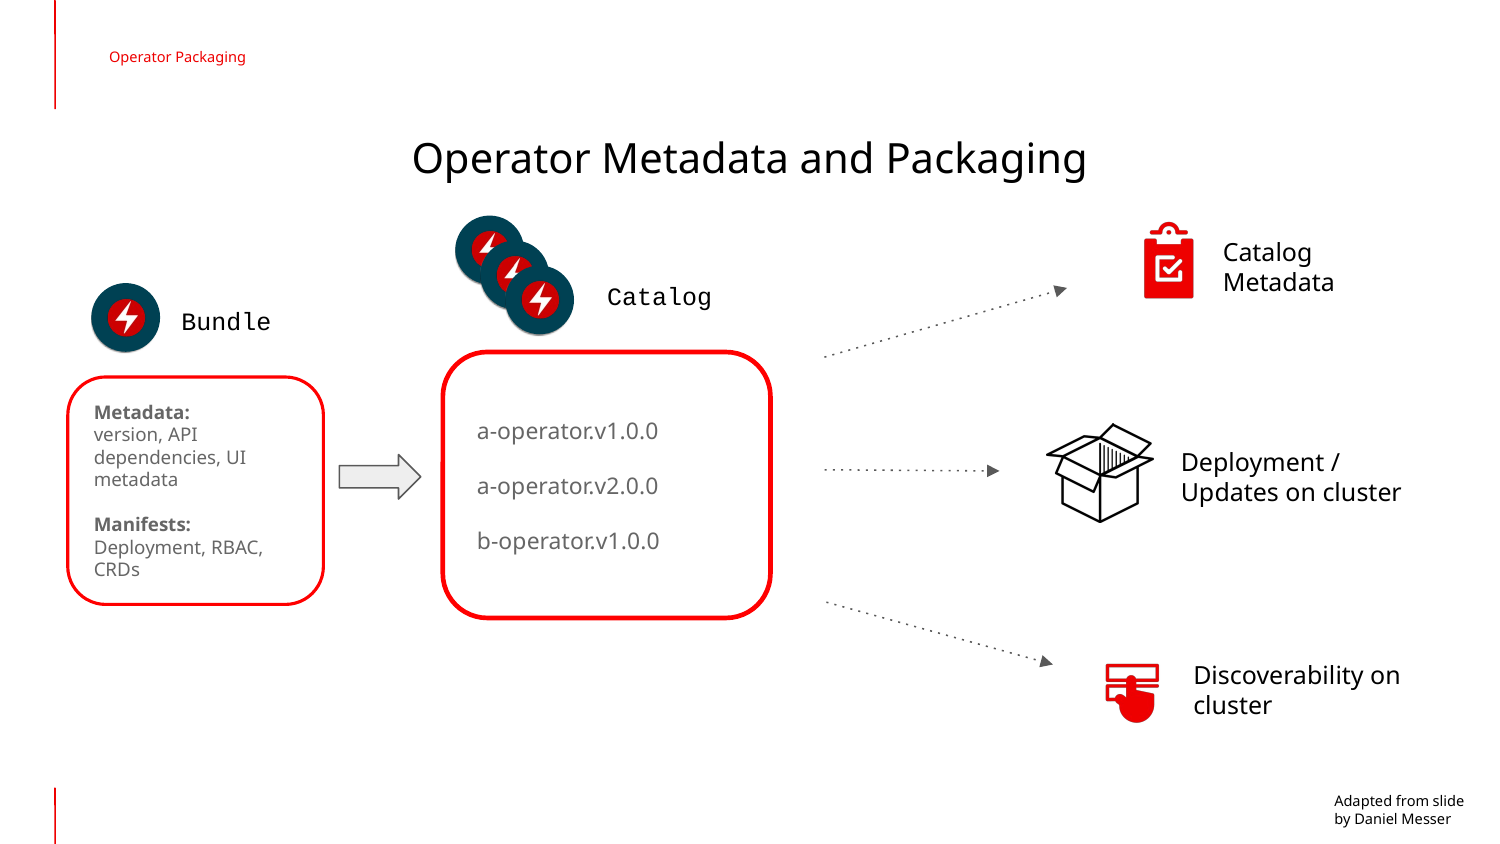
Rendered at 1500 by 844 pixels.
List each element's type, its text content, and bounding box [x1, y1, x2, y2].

text_box [455, 215, 575, 335]
picture [522, 281, 559, 318]
text_box Deployment / Updates on cluster [1165, 431, 1422, 514]
text_box Bundle [163, 287, 299, 348]
text_box [339, 454, 421, 500]
picture [472, 231, 506, 265]
text_box [91, 283, 161, 352]
title Operator Metadata and Packaging [215, 116, 1285, 236]
text_box Discoverability on cluster [1178, 644, 1434, 726]
text_box Adapted from slide by Daniel Messer [1319, 777, 1500, 814]
picture [1046, 423, 1154, 523]
picture [1118, 210, 1219, 310]
picture [108, 299, 145, 336]
picture [1091, 649, 1173, 731]
subtitle Operator Packaging [55, 6, 689, 108]
text_box Catalog [589, 262, 738, 323]
text_box a-operator.v1.0.0 a-operator.v2.0.0 b-operator.v1.0.0 [442, 351, 771, 618]
text_box Catalog Metadata [1207, 221, 1422, 304]
picture [497, 256, 531, 291]
text_box Metadata: version, API dependencies, UI metadata Manifests: Deployment, RBAC, CRDs [67, 376, 324, 605]
